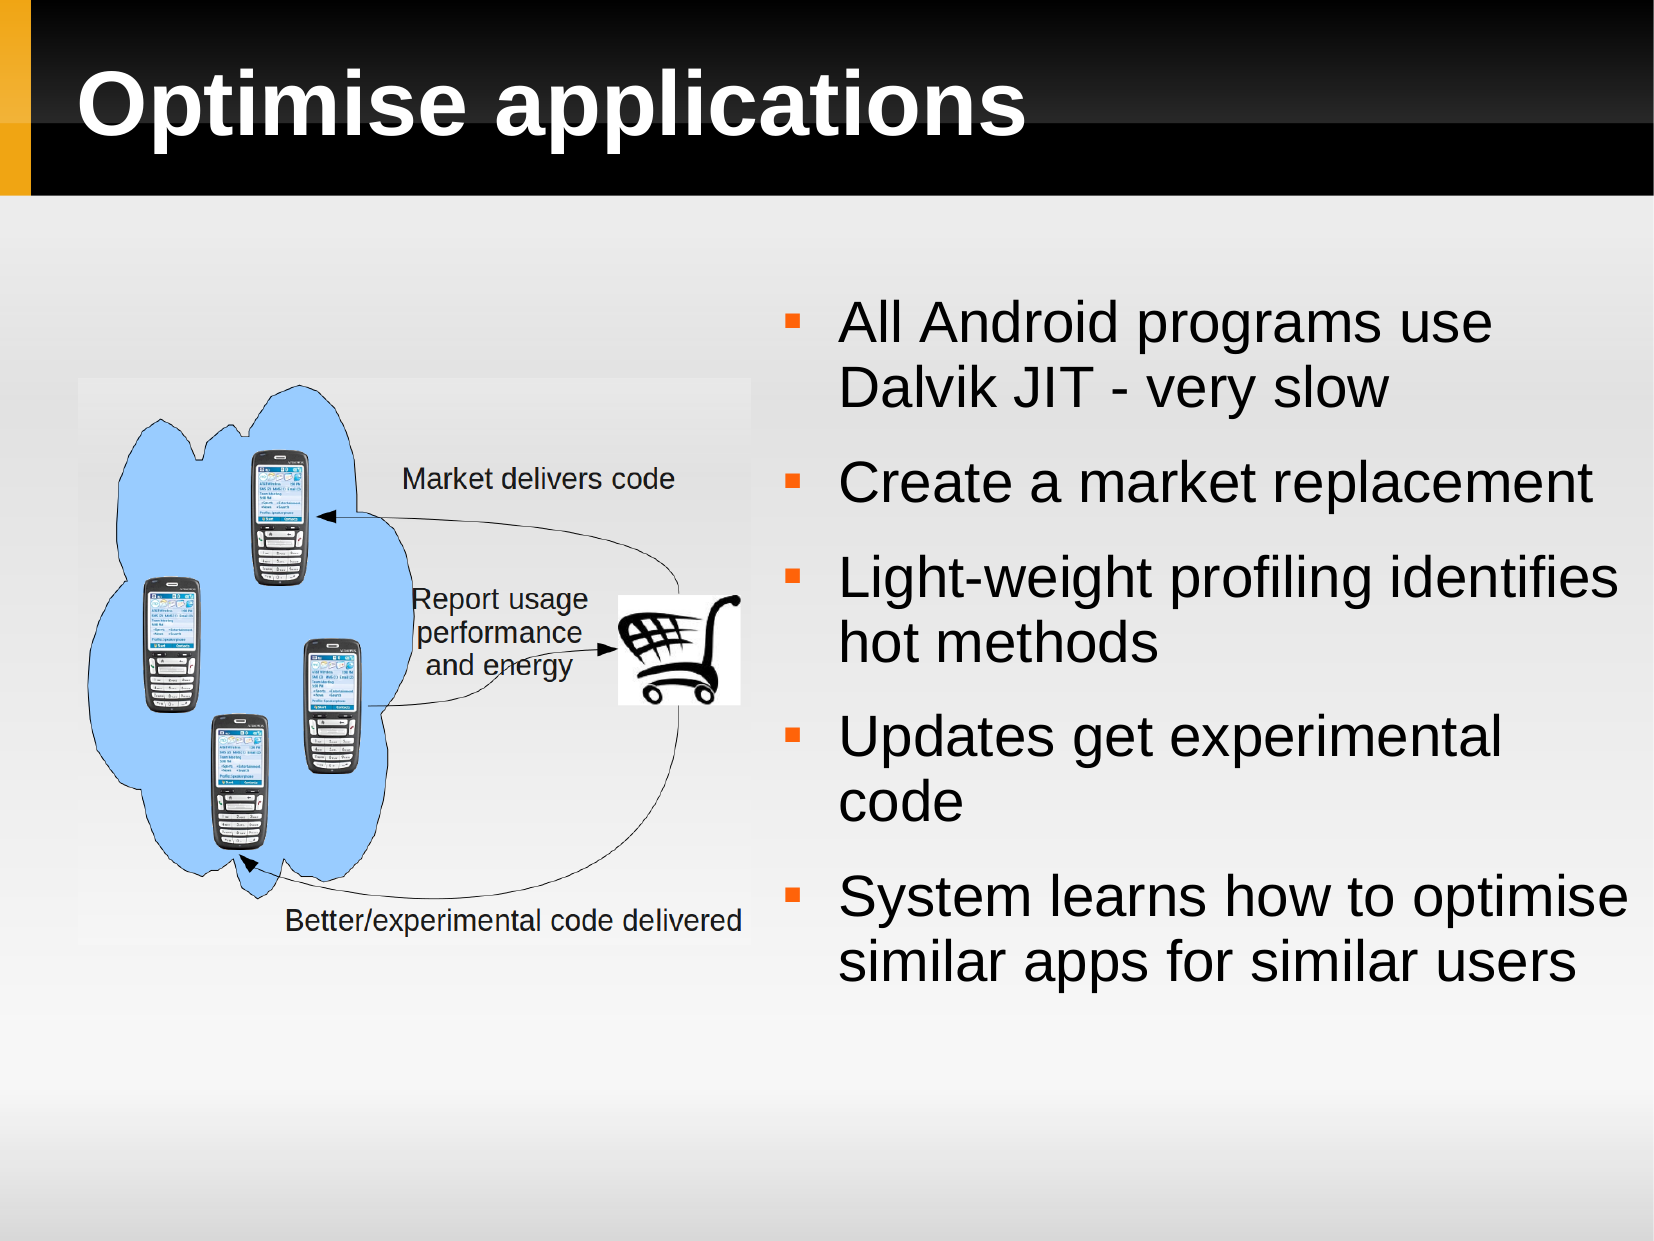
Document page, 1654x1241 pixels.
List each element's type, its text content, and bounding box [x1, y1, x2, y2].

list All Android programs use Dalvik JIT - very slow Create a market replacement Light-weight profiling identifies hot methods Updates get experimental code System learns how to optimise similar apps for similar users [767, 290, 1634, 1094]
picture [0, 0, 1654, 1241]
title Optimise applications [76, 0, 1565, 208]
